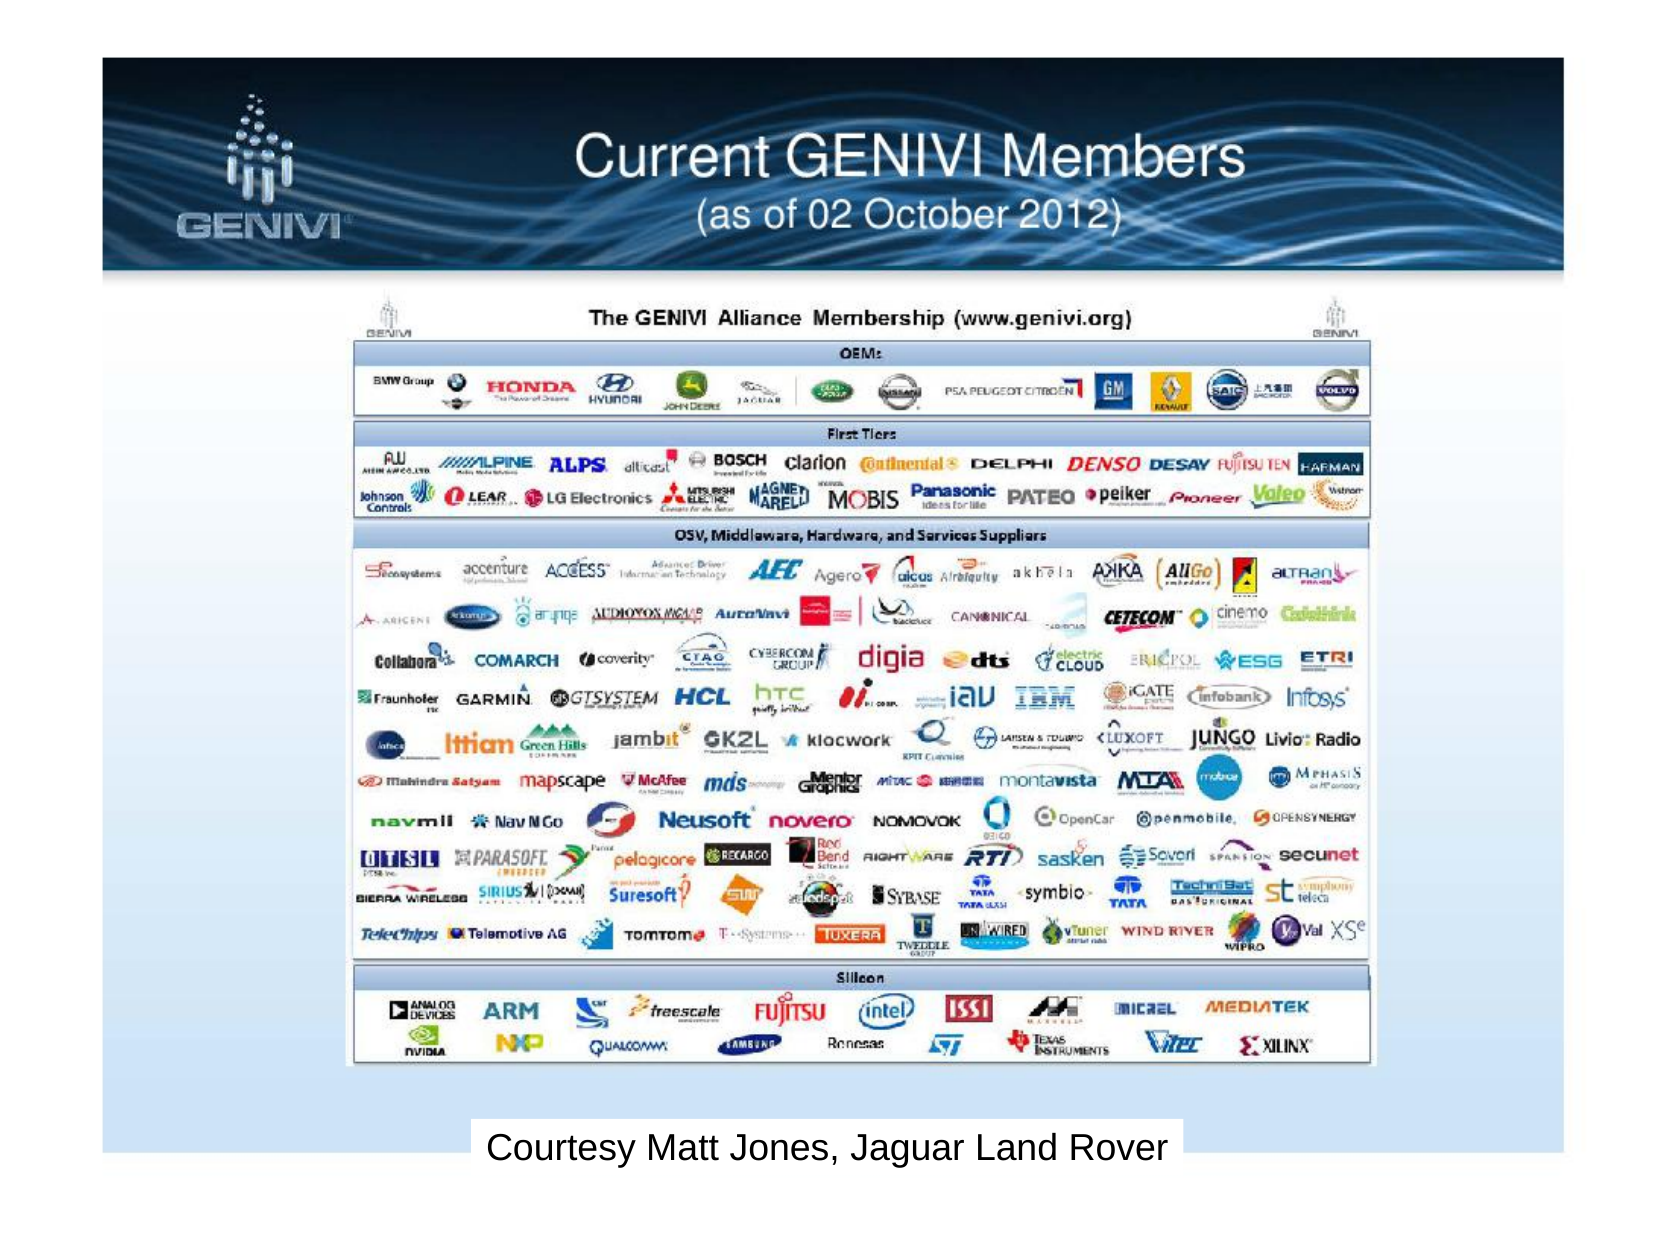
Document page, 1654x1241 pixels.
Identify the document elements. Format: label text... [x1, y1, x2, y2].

picture [30, 0, 1637, 1226]
text_box Courtesy Matt Jones, Jaguar Land Rover [471, 1118, 1183, 1176]
